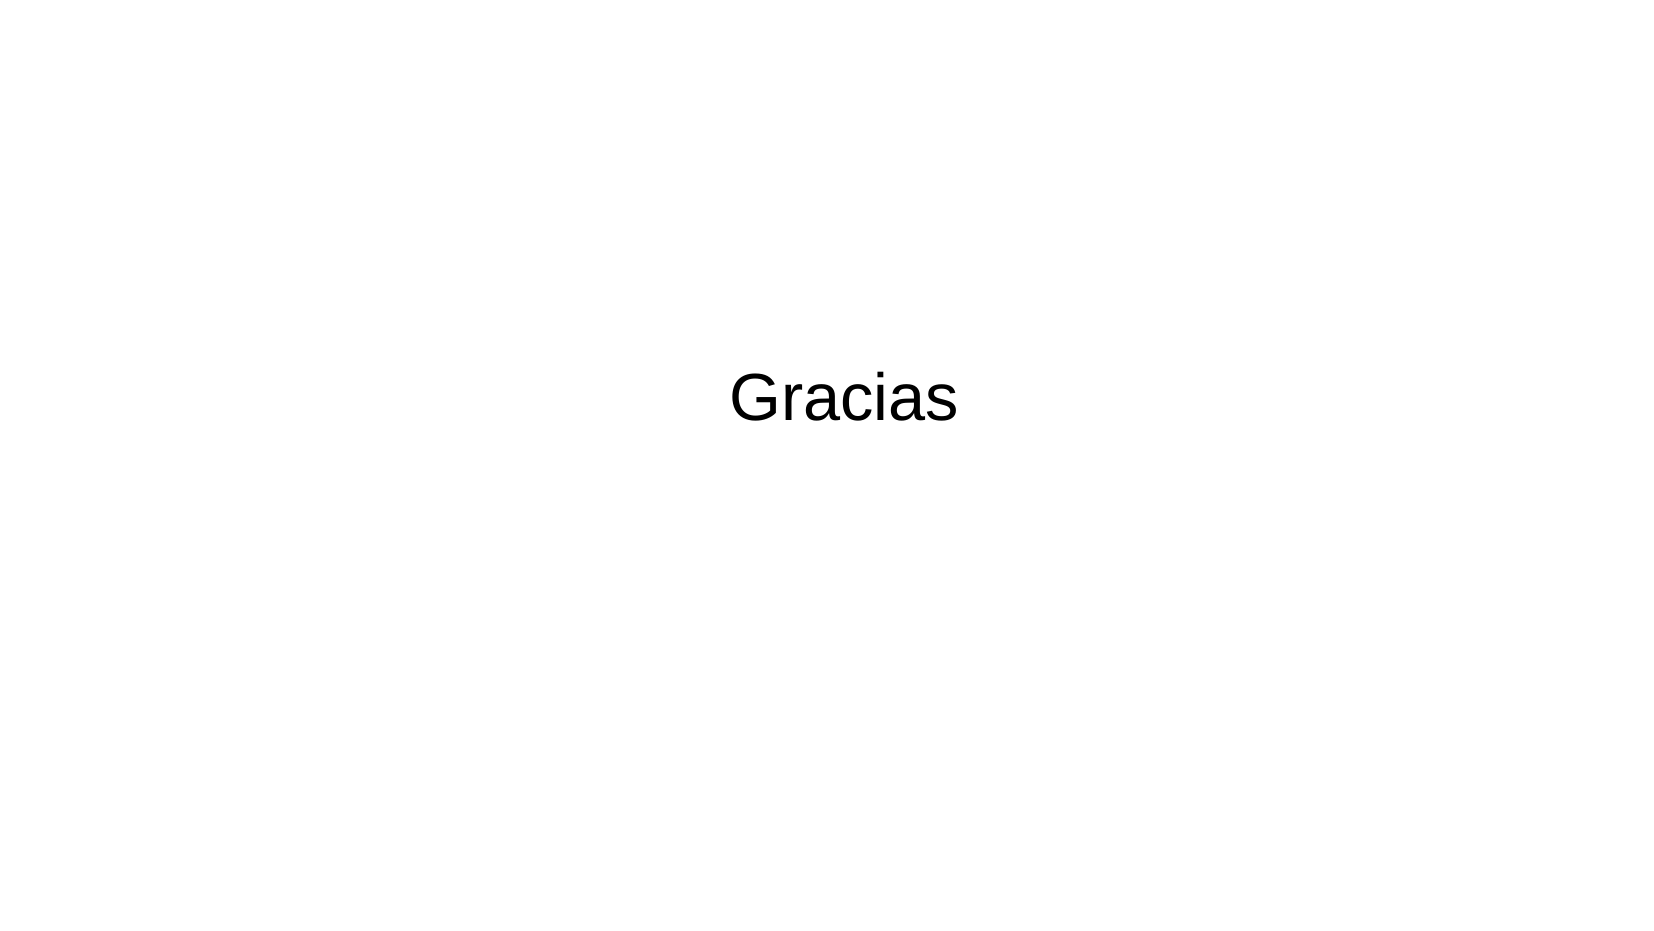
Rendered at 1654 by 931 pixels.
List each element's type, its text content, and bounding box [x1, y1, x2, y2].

subtitle Gracias [82, 37, 1571, 757]
